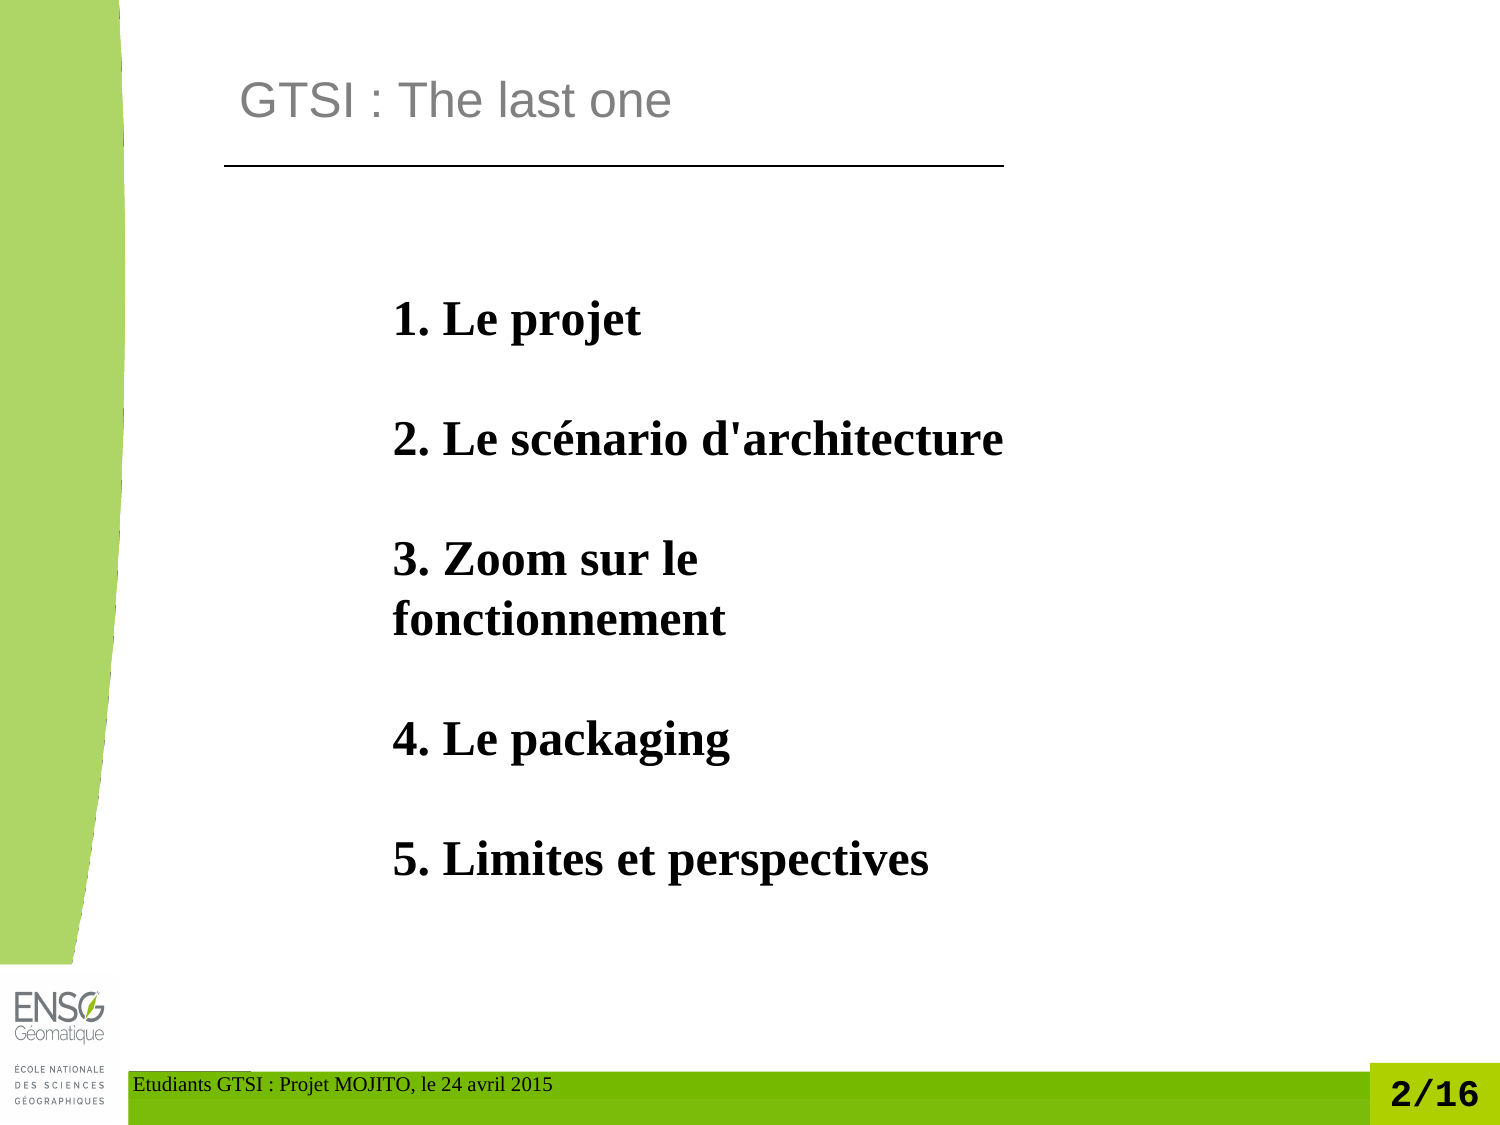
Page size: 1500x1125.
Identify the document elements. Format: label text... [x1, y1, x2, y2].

picture [0, 0, 1500, 1125]
text_box 1. Le projet 2. Le scénario d'architecture 3. Zoom sur le fonctionnement 4. Le packaging 5. Limites et perspectives [377, 277, 1059, 833]
title GTSI : The last one [224, 28, 975, 165]
